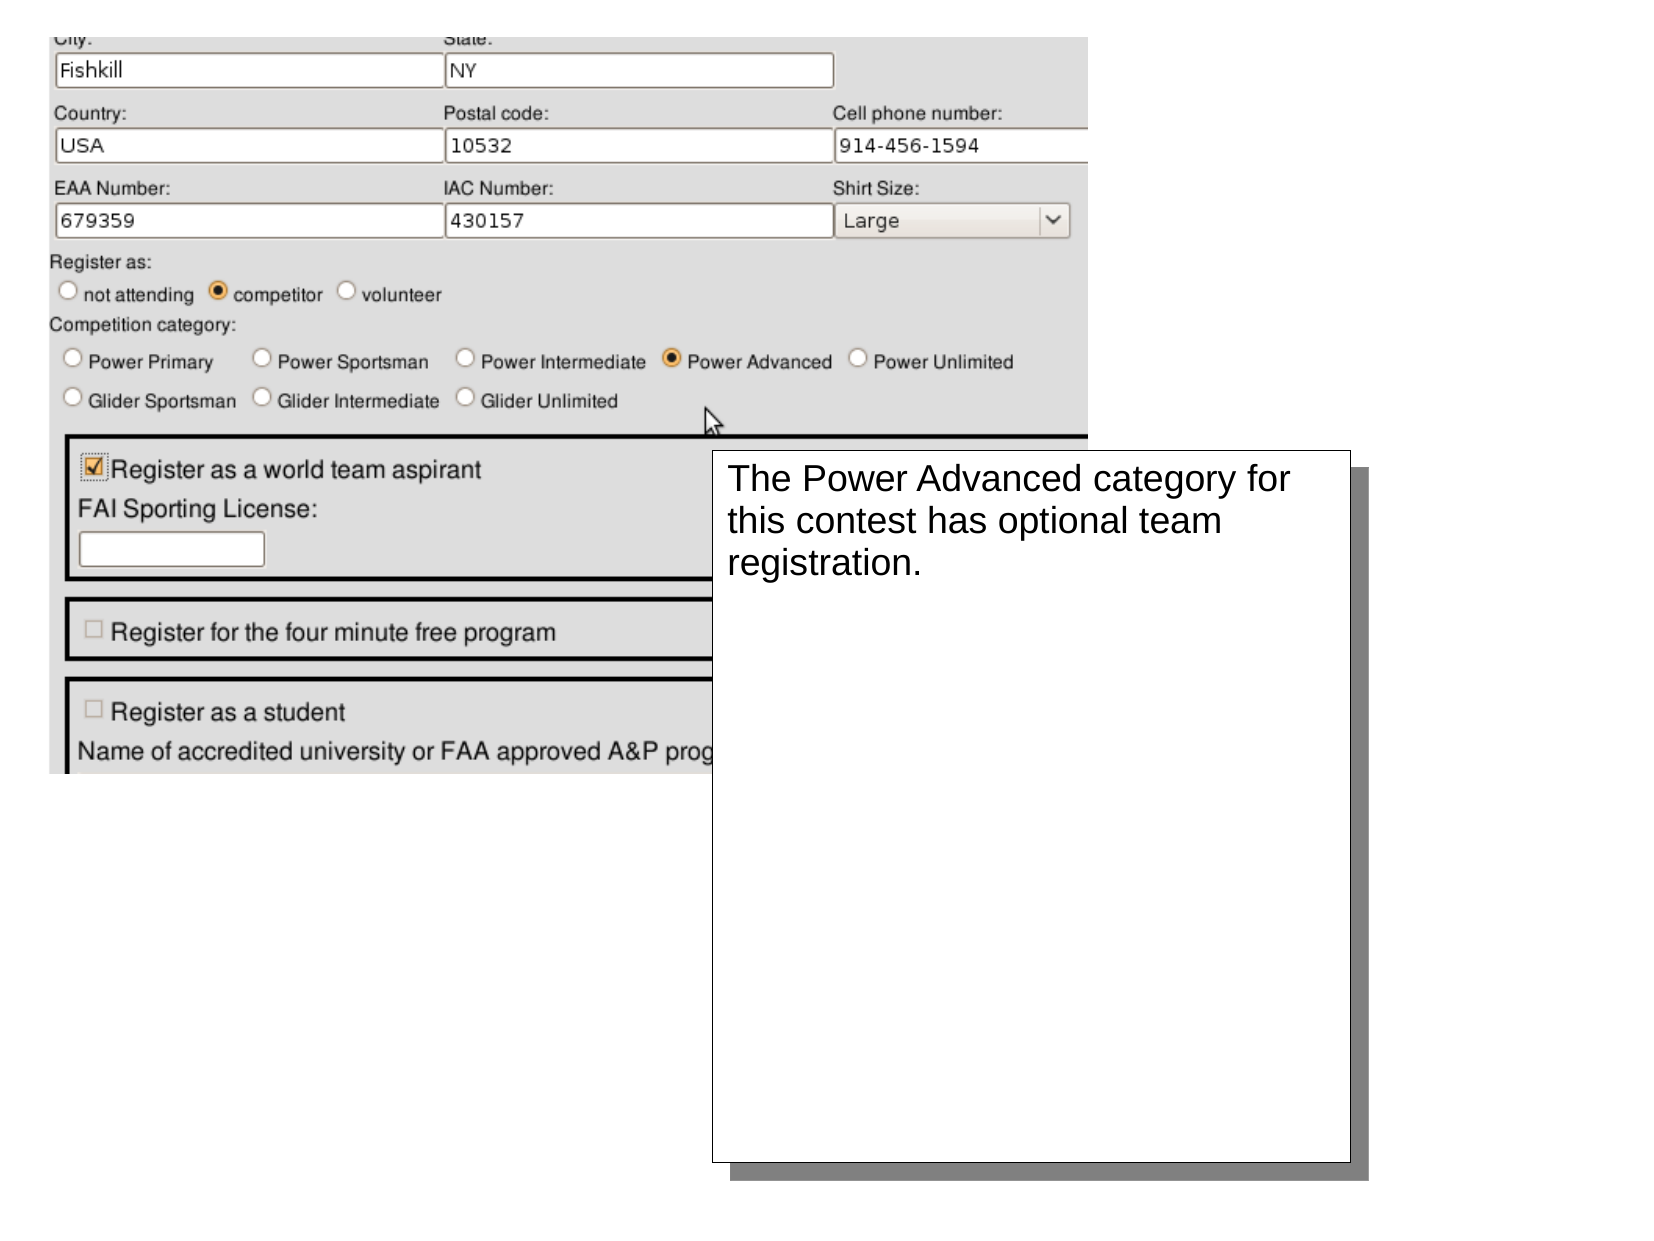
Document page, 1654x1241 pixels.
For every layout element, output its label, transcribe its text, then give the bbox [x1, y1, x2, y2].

picture [37, 37, 1088, 774]
text_box The Power Advanced category for this contest has optional team registration. [712, 450, 1351, 1163]
